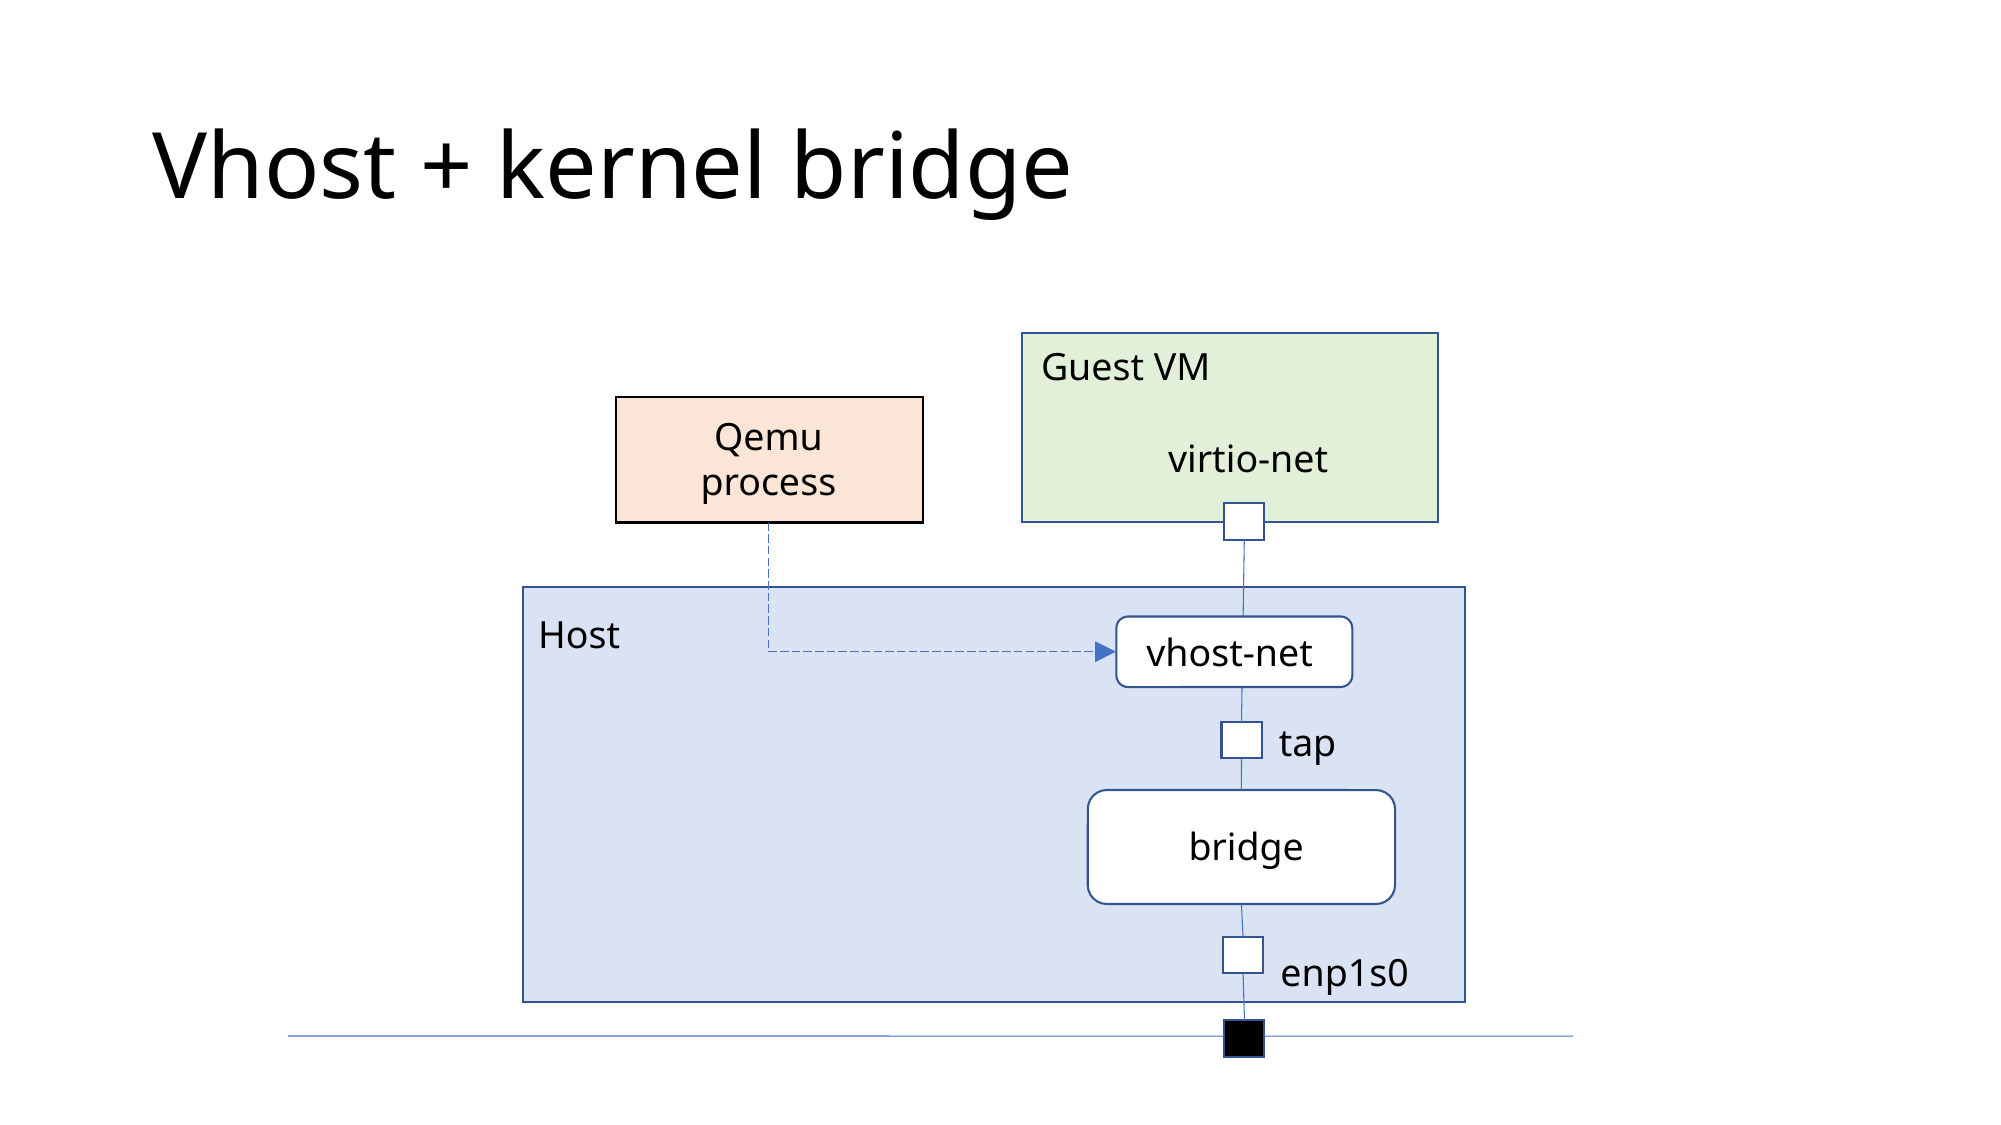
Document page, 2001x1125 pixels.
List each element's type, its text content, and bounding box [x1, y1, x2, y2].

text_box [615, 397, 923, 523]
text_box bridge [1173, 815, 1329, 876]
text_box [523, 586, 1466, 1003]
text_box tap [1263, 711, 1375, 771]
text_box Qemu process [668, 405, 869, 511]
text_box [1224, 1020, 1265, 1057]
text_box Guest VM [1026, 335, 1245, 396]
text_box Host [523, 603, 691, 664]
title Vhost + kernel bridge [137, 59, 1863, 278]
text_box [1021, 333, 1439, 540]
text_box vhost-net [1131, 621, 1375, 682]
text_box virtio-net [1153, 427, 1362, 488]
text_box enp1s0 [1265, 941, 1439, 1002]
